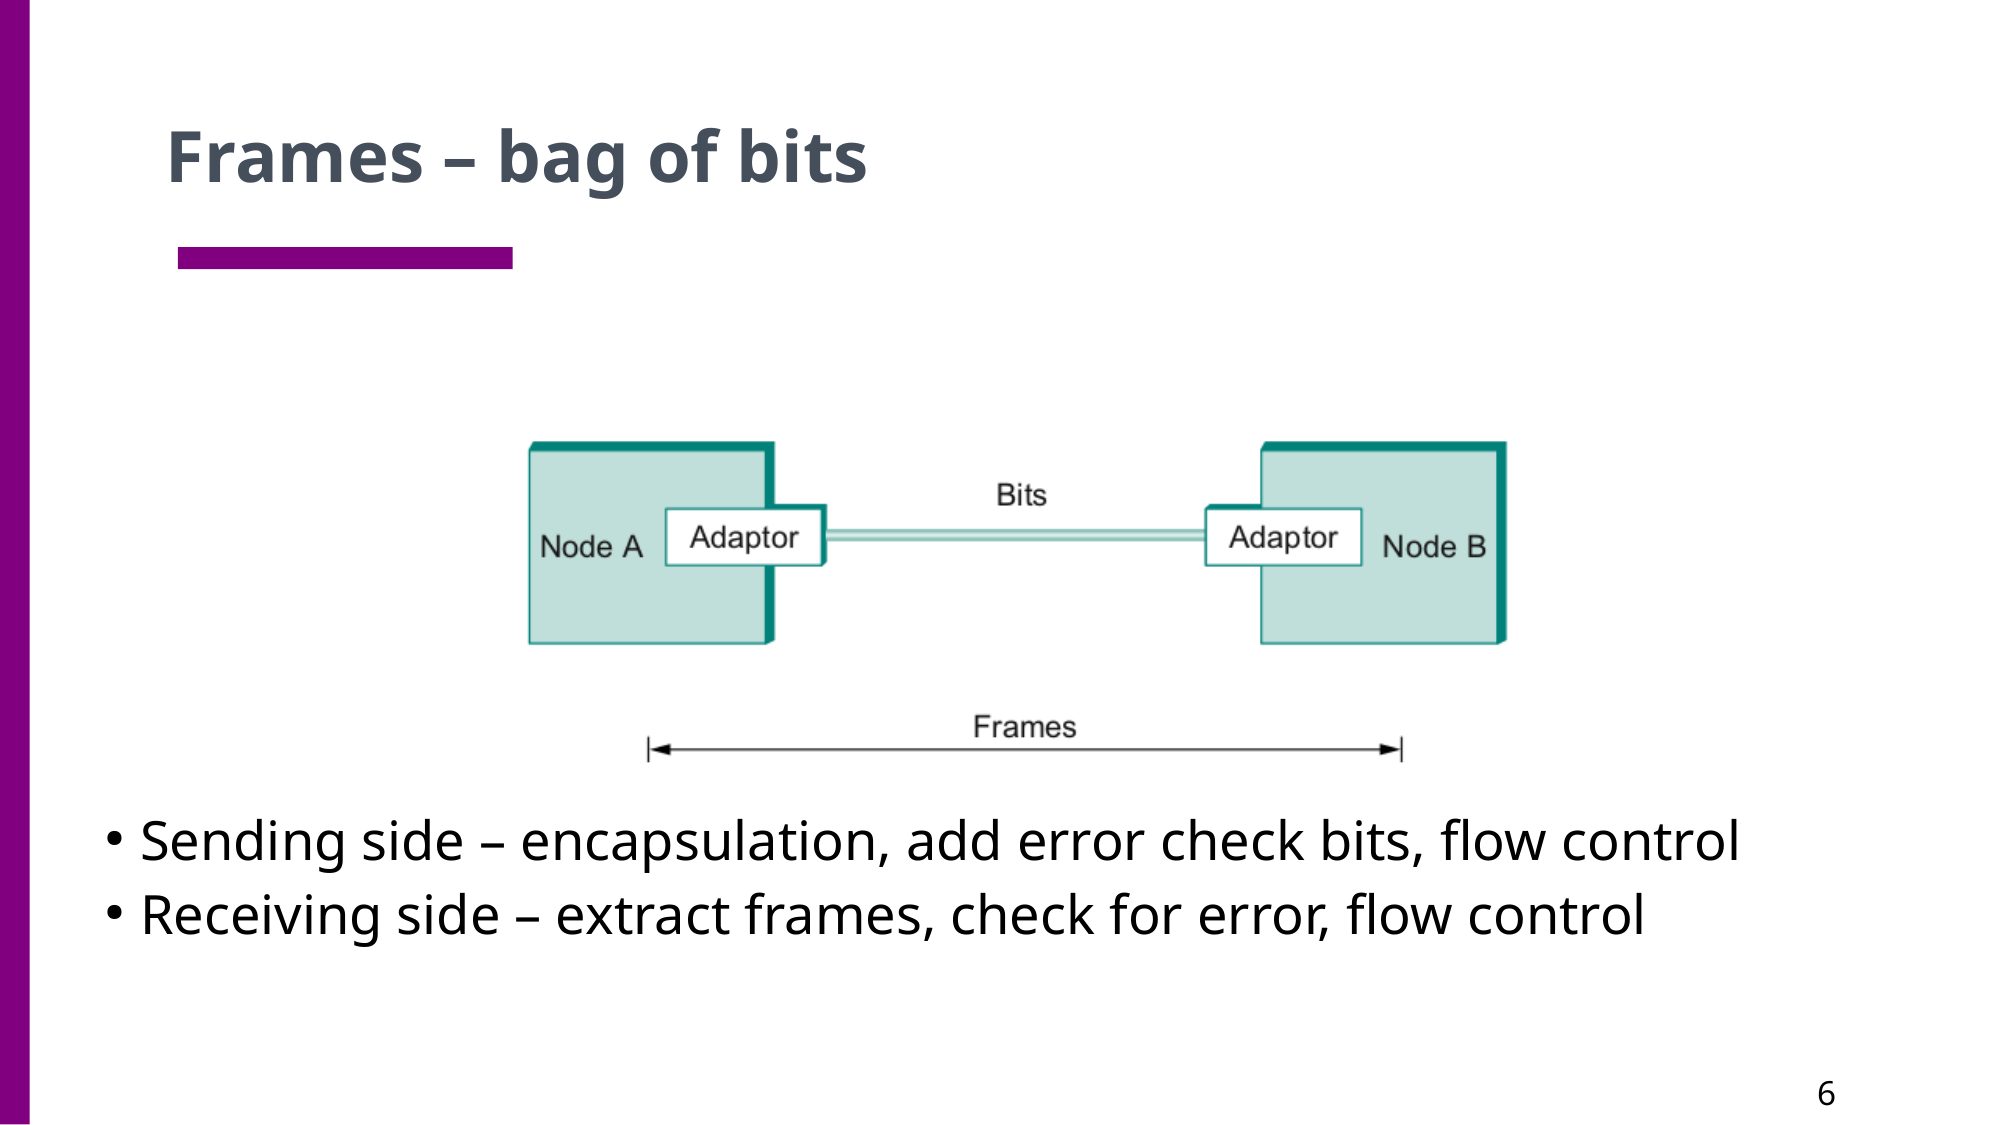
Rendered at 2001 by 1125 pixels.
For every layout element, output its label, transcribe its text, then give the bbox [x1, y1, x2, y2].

picture [440, 357, 1570, 772]
text_box Frames – bag of bits [151, 0, 1849, 212]
text_box Sending side – encapsulation, add error check bits, flow control Receiving side – extract frames, check for error, flow control [90, 795, 1990, 1008]
